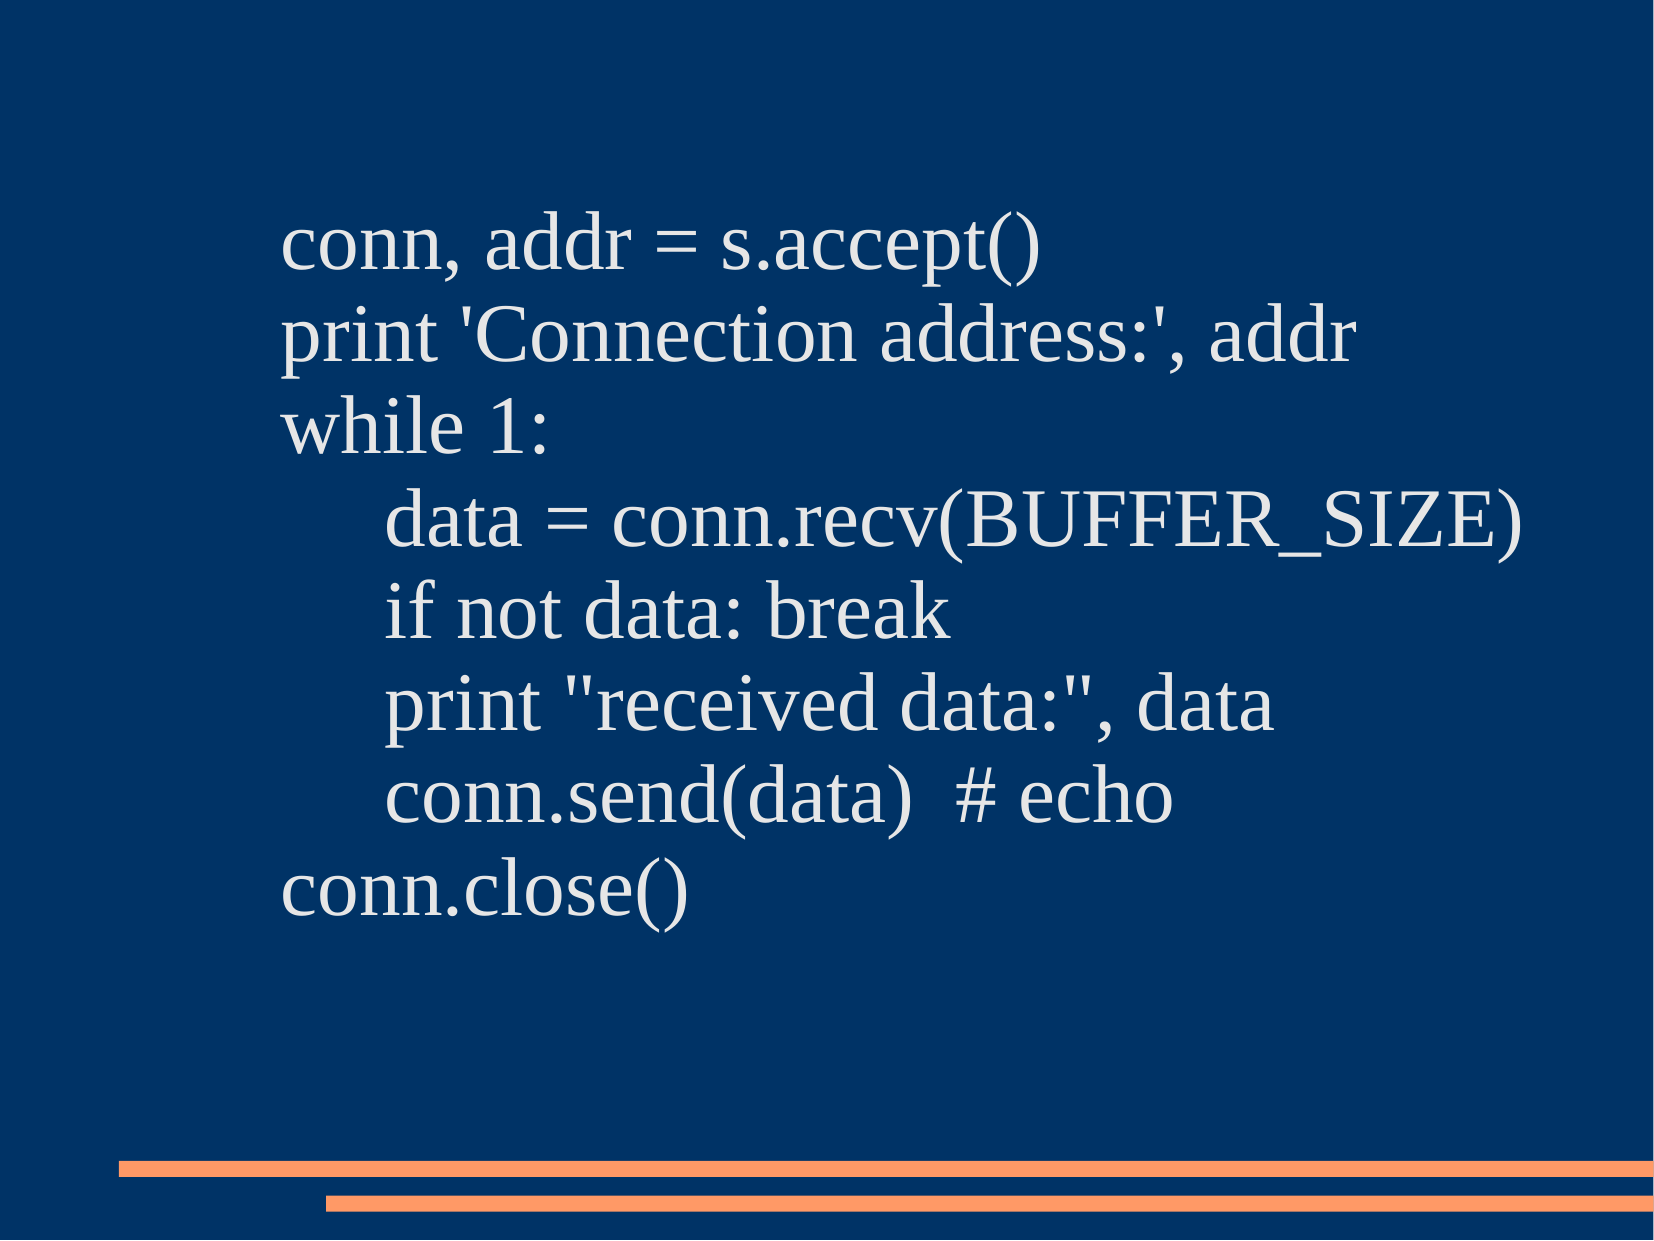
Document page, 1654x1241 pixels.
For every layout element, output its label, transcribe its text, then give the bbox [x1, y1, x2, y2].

list conn, addr = s.accept() print 'Connection address:', addr while 1: data = conn.recv(BUFFER_SIZE) if not data: break print "received data:", data conn.send(data) # echo conn.close() [210, 195, 1654, 1241]
